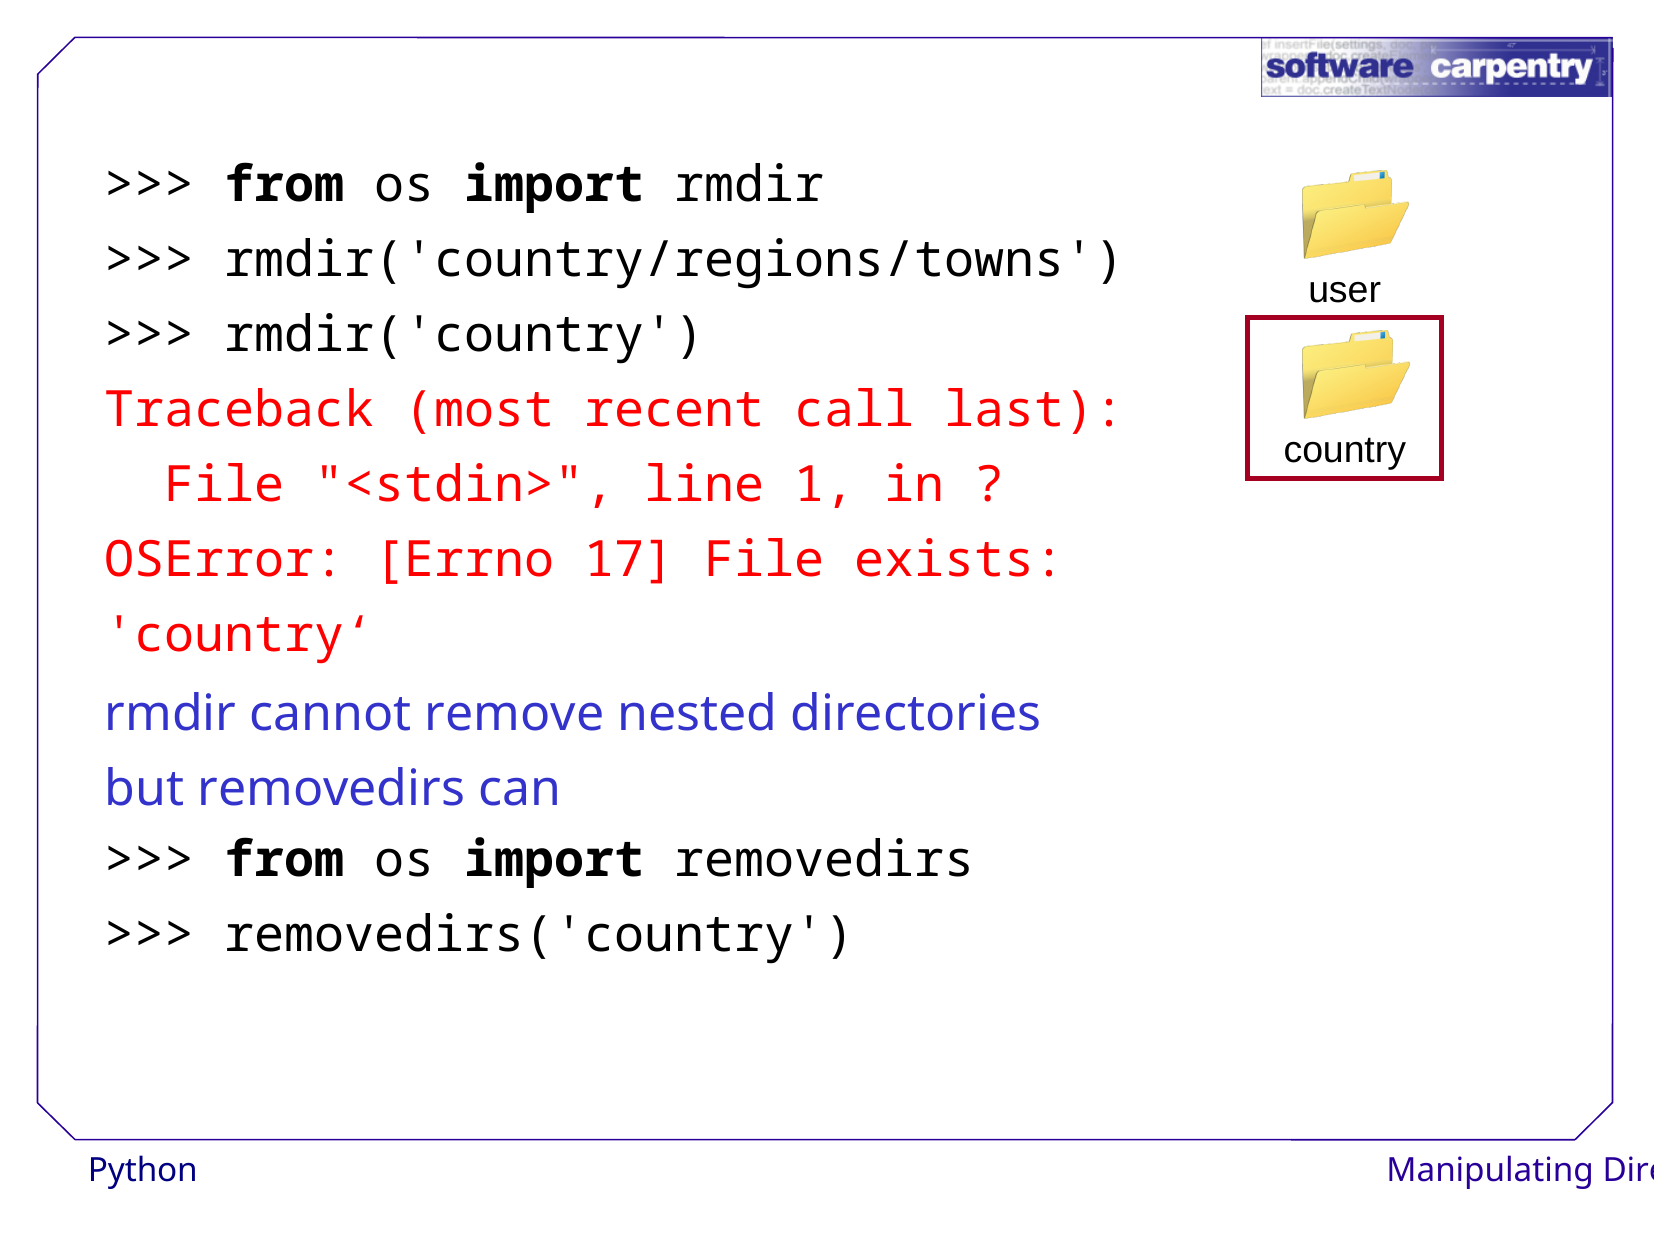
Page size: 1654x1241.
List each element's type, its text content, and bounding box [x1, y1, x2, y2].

picture [1298, 156, 1413, 273]
text_box rmdir cannot remove nested directories but removedirs can [89, 657, 809, 753]
text_box country [1268, 420, 1422, 476]
picture [1261, 39, 1613, 97]
picture [1298, 320, 1414, 432]
text_box >>> from os import rmdir >>> rmdir('country/regions/towns') >>> rmdir('country') Traceback (most recent call last): File "<stdin>", line 1, in ? OSError: [Errno 17] File exists: 'country‘ >>> from os import removedirs >>> removedirs('country') [89, 128, 1512, 1037]
text_box user [1293, 261, 1396, 315]
